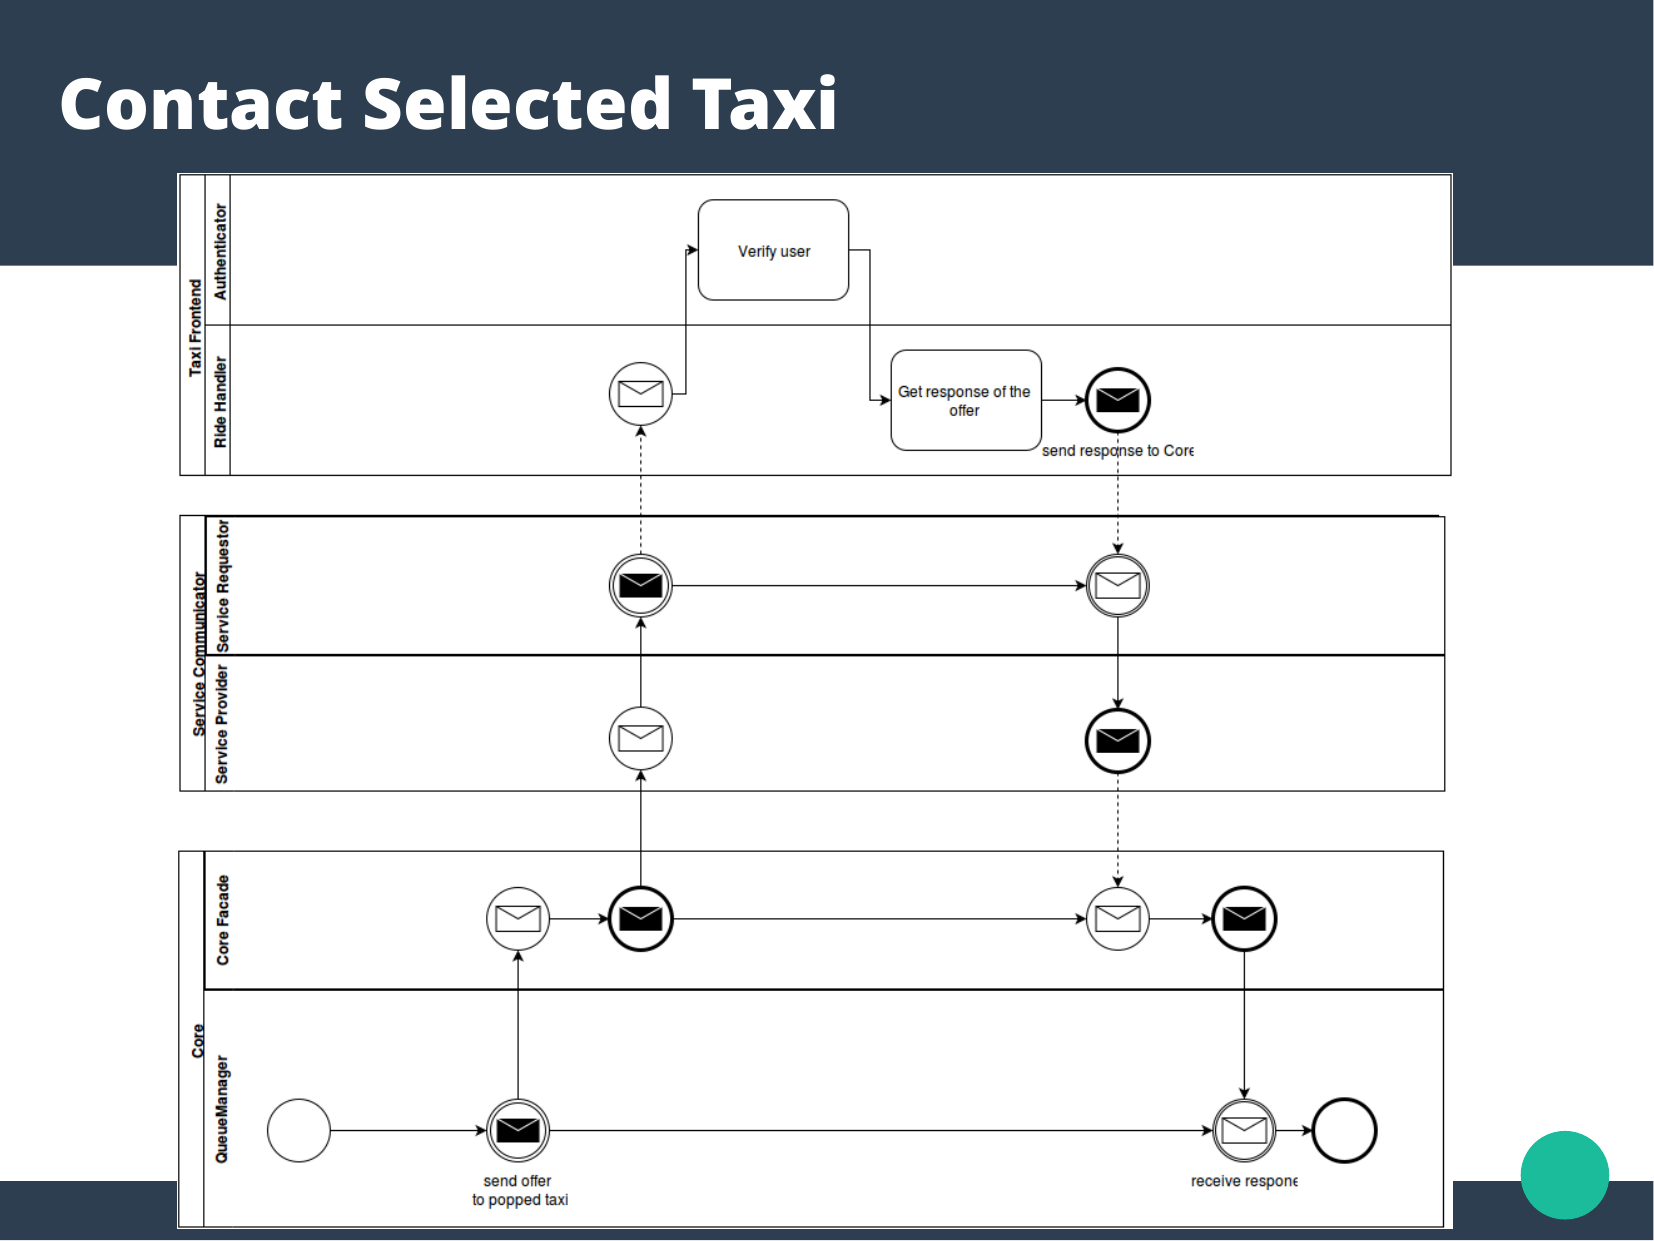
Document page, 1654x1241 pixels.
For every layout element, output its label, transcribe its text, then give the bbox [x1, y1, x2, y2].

picture [177, 173, 1453, 1229]
title Contact Selected Taxi [59, 23, 1595, 181]
